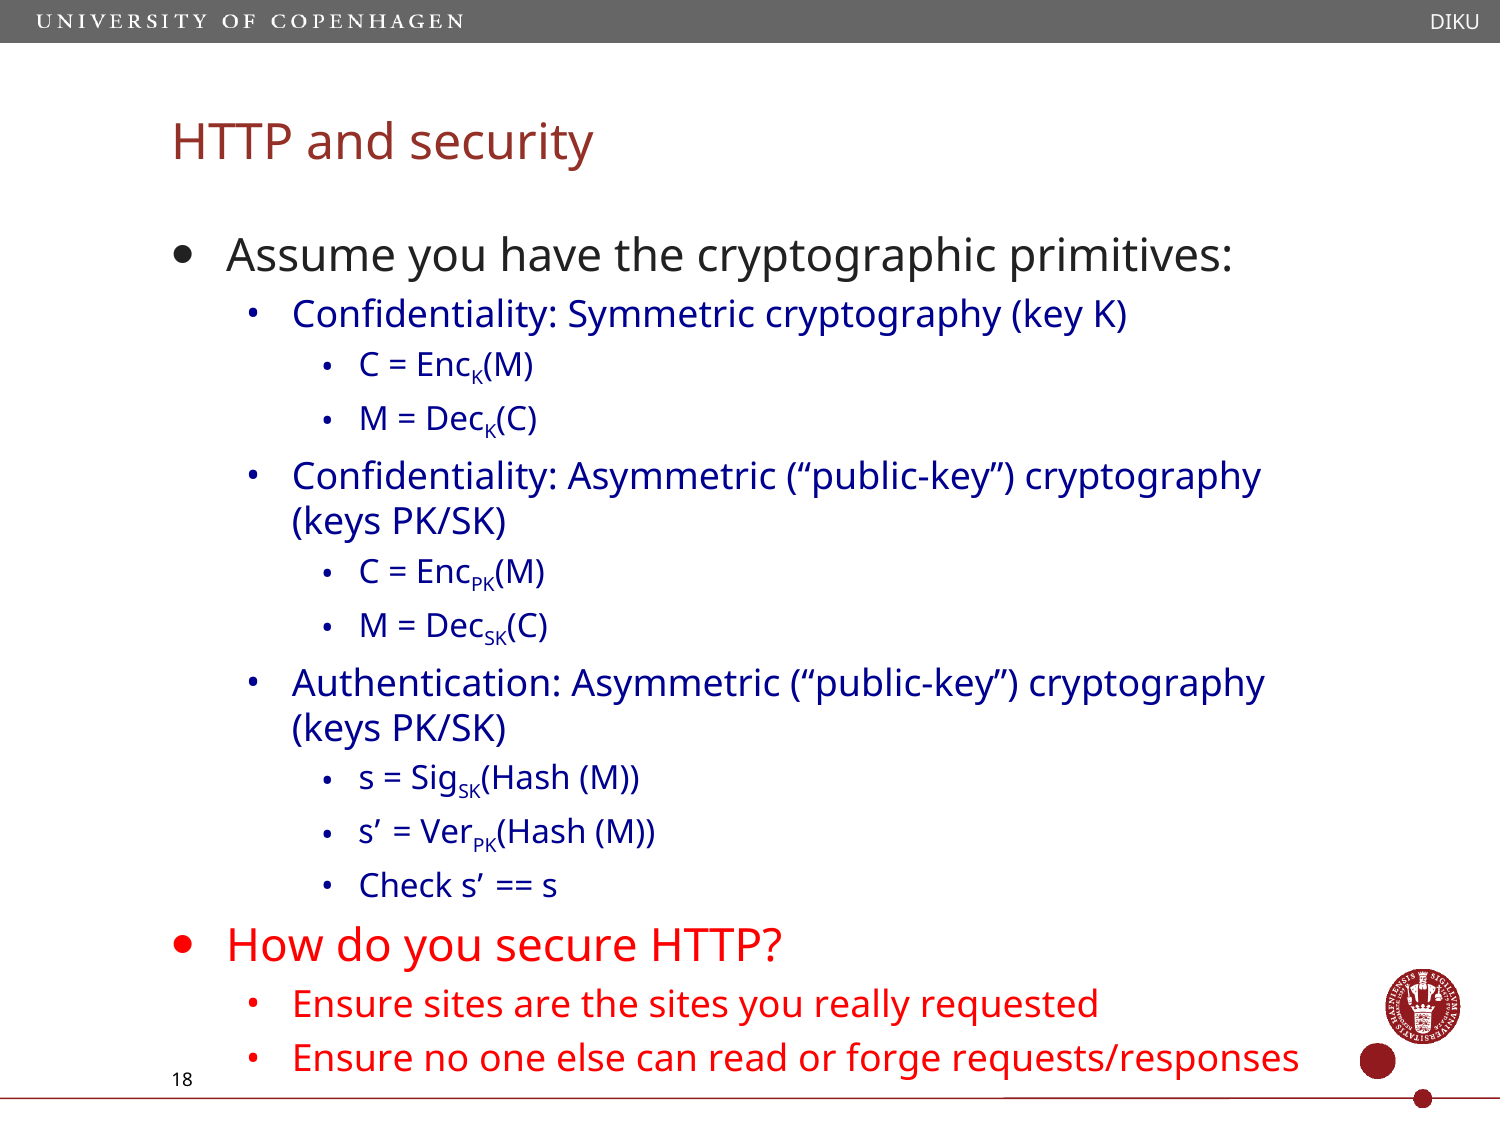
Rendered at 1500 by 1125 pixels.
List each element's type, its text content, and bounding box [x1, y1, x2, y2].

picture [0, 910, 1500, 1122]
text_box <number> [171, 1067, 522, 1092]
text_box Assume you have the cryptographic primitives: Confidentiality: Symmetric cryptography (key K) C = EncK(M) M = DecK(C) Confidentiality: Asymmetric (“public-key”) cryptography (keys PK/SK) C = EncPK(M) M = DecSK(C) Authentication: Asymmetric (“public-key”) cryptography (keys PK/SK) s = SigSK(Hash (M)) s’ = VerPK(Hash (M)) Check s’ == s How do you secure HTTP? Ensure sites are the sites you really requested Ensure no one else can read or forge requests/responses [171, 225, 1329, 900]
text_box DIKU [469, 0, 1495, 43]
text_box HTTP and security [171, 75, 1329, 171]
